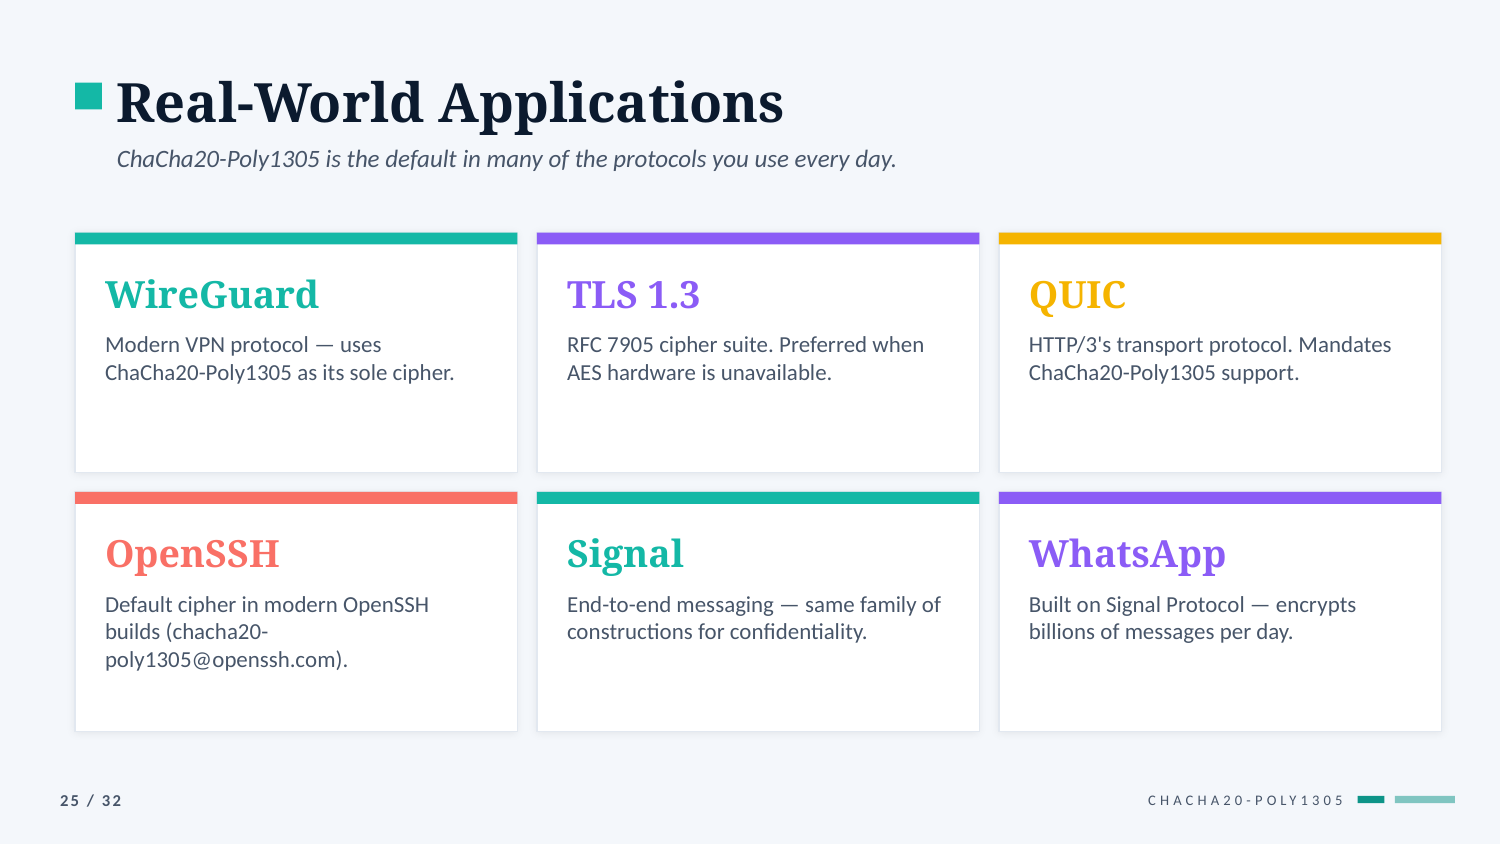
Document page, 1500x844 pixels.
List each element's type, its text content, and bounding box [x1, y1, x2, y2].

text_box [1394, 795, 1455, 804]
text_box Signal [566, 518, 950, 587]
text_box Default cipher in modern OpenSSH builds (chacha20-poly1305@openssh.com). [105, 589, 488, 717]
text_box HTTP/3's transport protocol. Mandates ChaCha20-Poly1305 support. [1028, 330, 1412, 458]
text_box QUIC [1028, 259, 1412, 327]
text_box ChaCha20-Poly1305 is the default in many of the protocols you use every day. [116, 142, 1422, 188]
text_box OpenSSH [105, 518, 488, 587]
text_box End-to-end messaging — same family of constructions for confidentiality. [566, 589, 950, 717]
text_box [75, 232, 518, 473]
text_box [536, 491, 980, 732]
text_box [1357, 795, 1385, 804]
text_box [998, 232, 1442, 473]
text_box Real-World Applications [116, 60, 1422, 142]
text_box WhatsApp [1028, 518, 1412, 587]
text_box [75, 82, 102, 110]
text_box WireGuard [105, 259, 488, 327]
text_box [998, 491, 1442, 732]
text_box [536, 232, 980, 473]
text_box TLS 1.3 [566, 259, 950, 327]
text_box CHACHA20-POLY1305 [1050, 780, 1343, 819]
text_box [75, 491, 518, 732]
text_box RFC 7905 cipher suite. Preferred when AES hardware is unavailable. [566, 330, 950, 458]
text_box Built on Signal Protocol — encrypts billions of messages per day. [1028, 589, 1412, 717]
text_box 25 / 32 [59, 780, 210, 819]
text_box Modern VPN protocol — uses ChaCha20-Poly1305 as its sole cipher. [105, 330, 488, 458]
